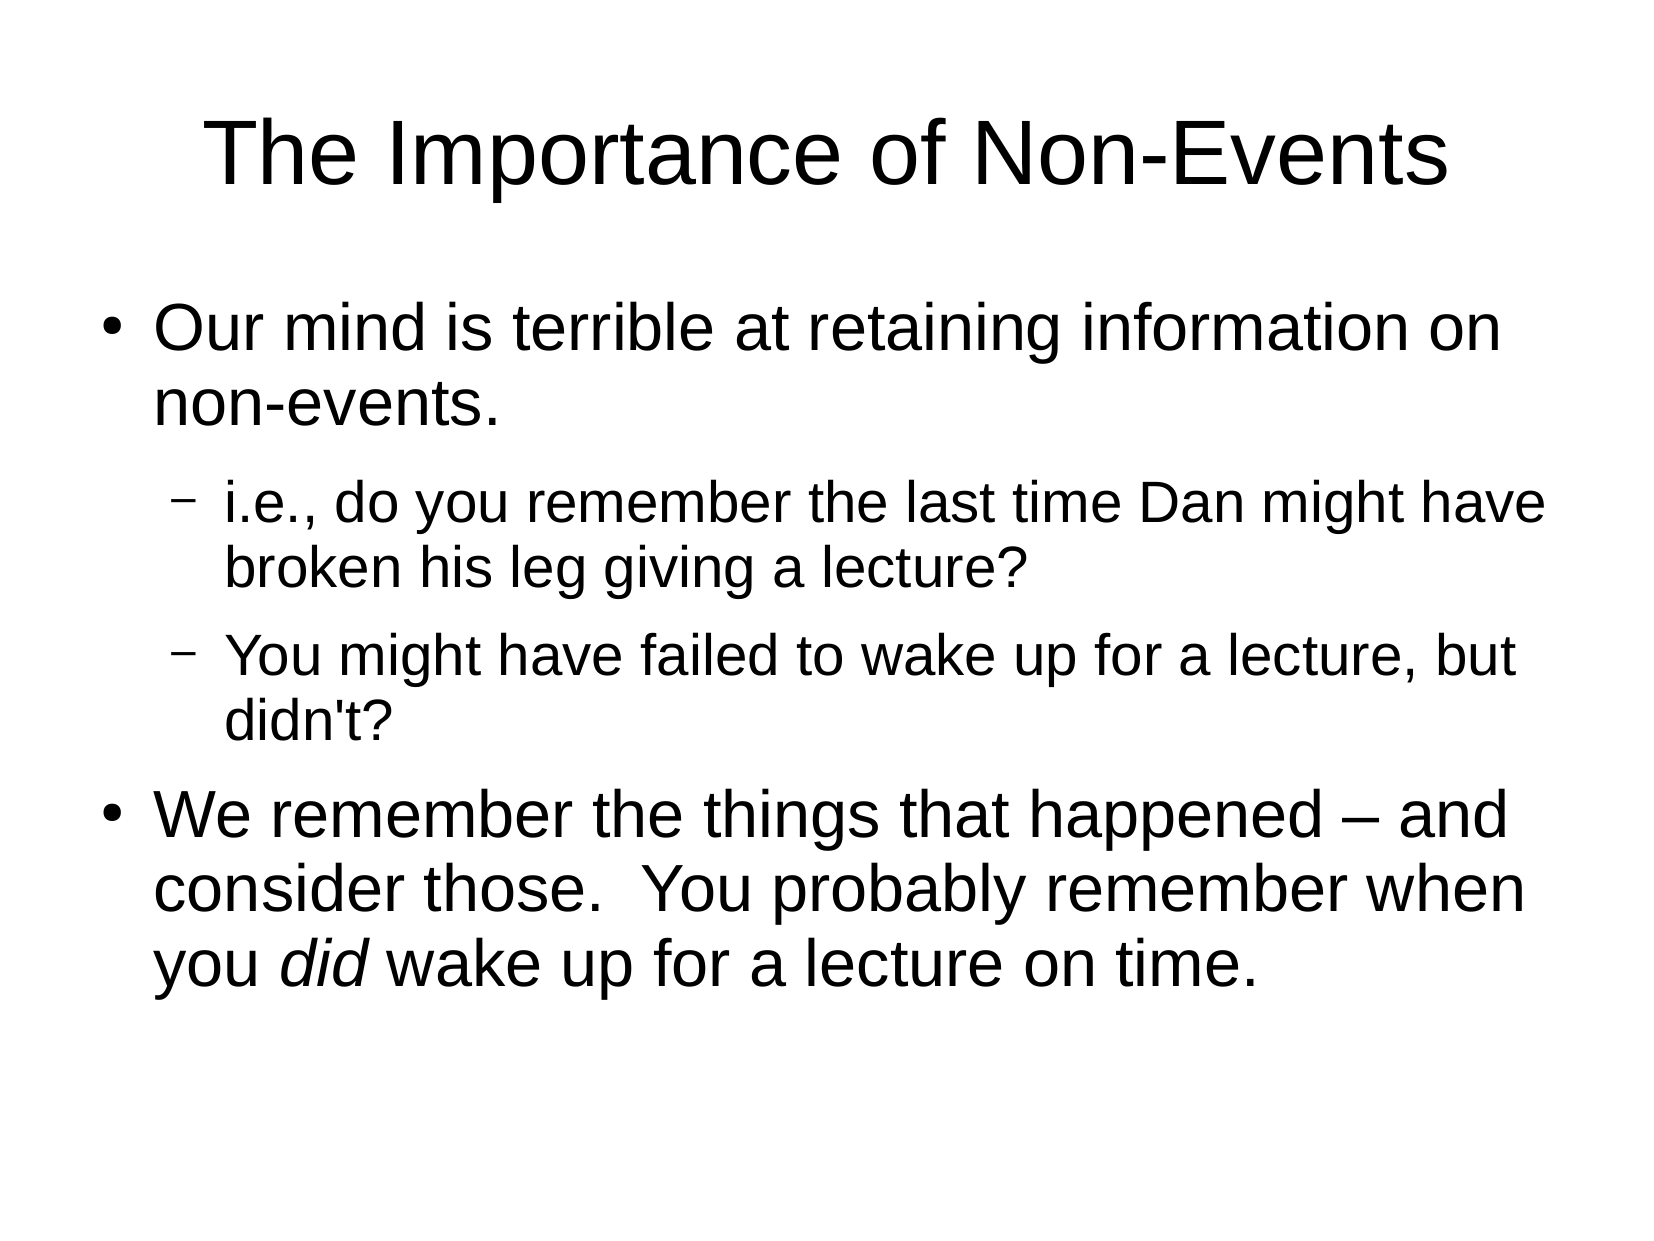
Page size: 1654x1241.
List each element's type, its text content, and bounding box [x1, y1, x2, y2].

list Our mind is terrible at retaining information on non-events. i.e., do you remember the last time Dan might have broken his leg giving a lecture? You might have failed to wake up for a lecture, but didn't? We remember the things that happened – and consider those. You probably remember when you did wake up for a lecture on time. [82, 290, 1571, 1010]
title The Importance of Non-Events [82, 49, 1571, 257]
